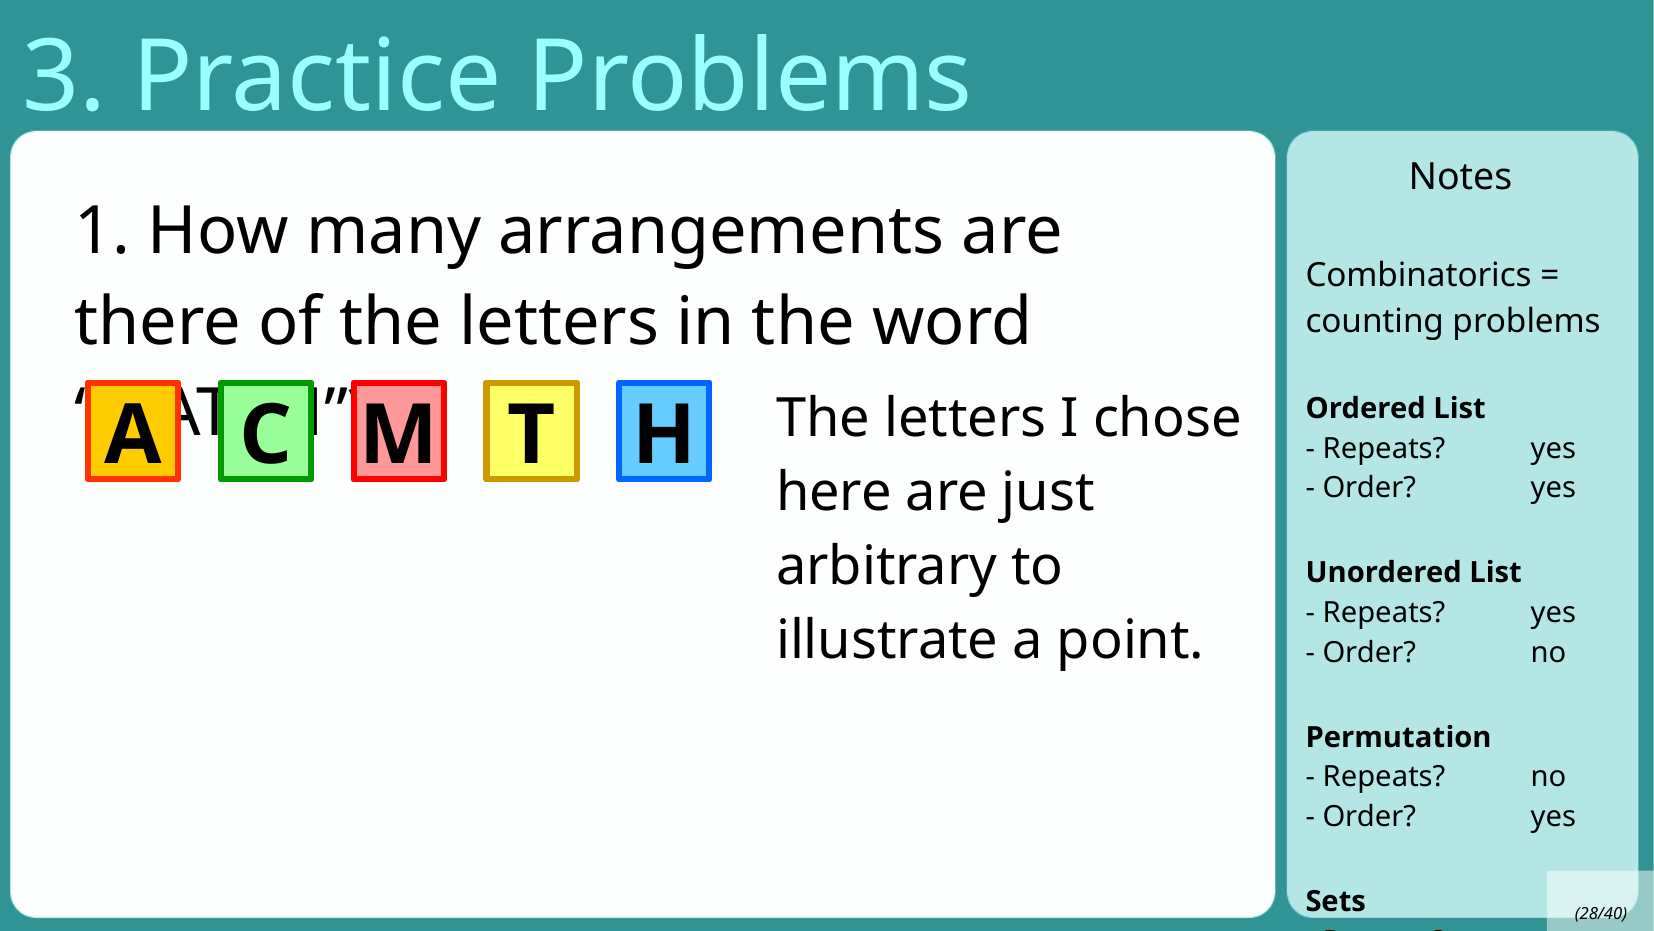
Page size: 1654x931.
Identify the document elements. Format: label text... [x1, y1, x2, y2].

text_box A [87, 382, 178, 480]
text_box (<number>/40) [1546, 877, 1654, 931]
picture [0, 0, 1654, 931]
text_box The letters I chose here are just arbitrary to illustrate a point. [776, 378, 1249, 857]
text_box Notes Combinatorics = counting problems Ordered List - Repeats? yes - Order? yes Unordered List - Repeats? yes - Order? no Permutation - Repeats? no - Order? yes Sets - Repeats? no - Order? no [1290, 141, 1631, 858]
text_box C [220, 382, 311, 480]
title 3. Practice Problems [22, 13, 1511, 130]
text_box H [619, 382, 710, 480]
text_box 1. How many arrangements are there of the letters in the word “MATCH”? [74, 182, 1244, 371]
text_box M [353, 382, 444, 480]
text_box T [486, 382, 577, 480]
